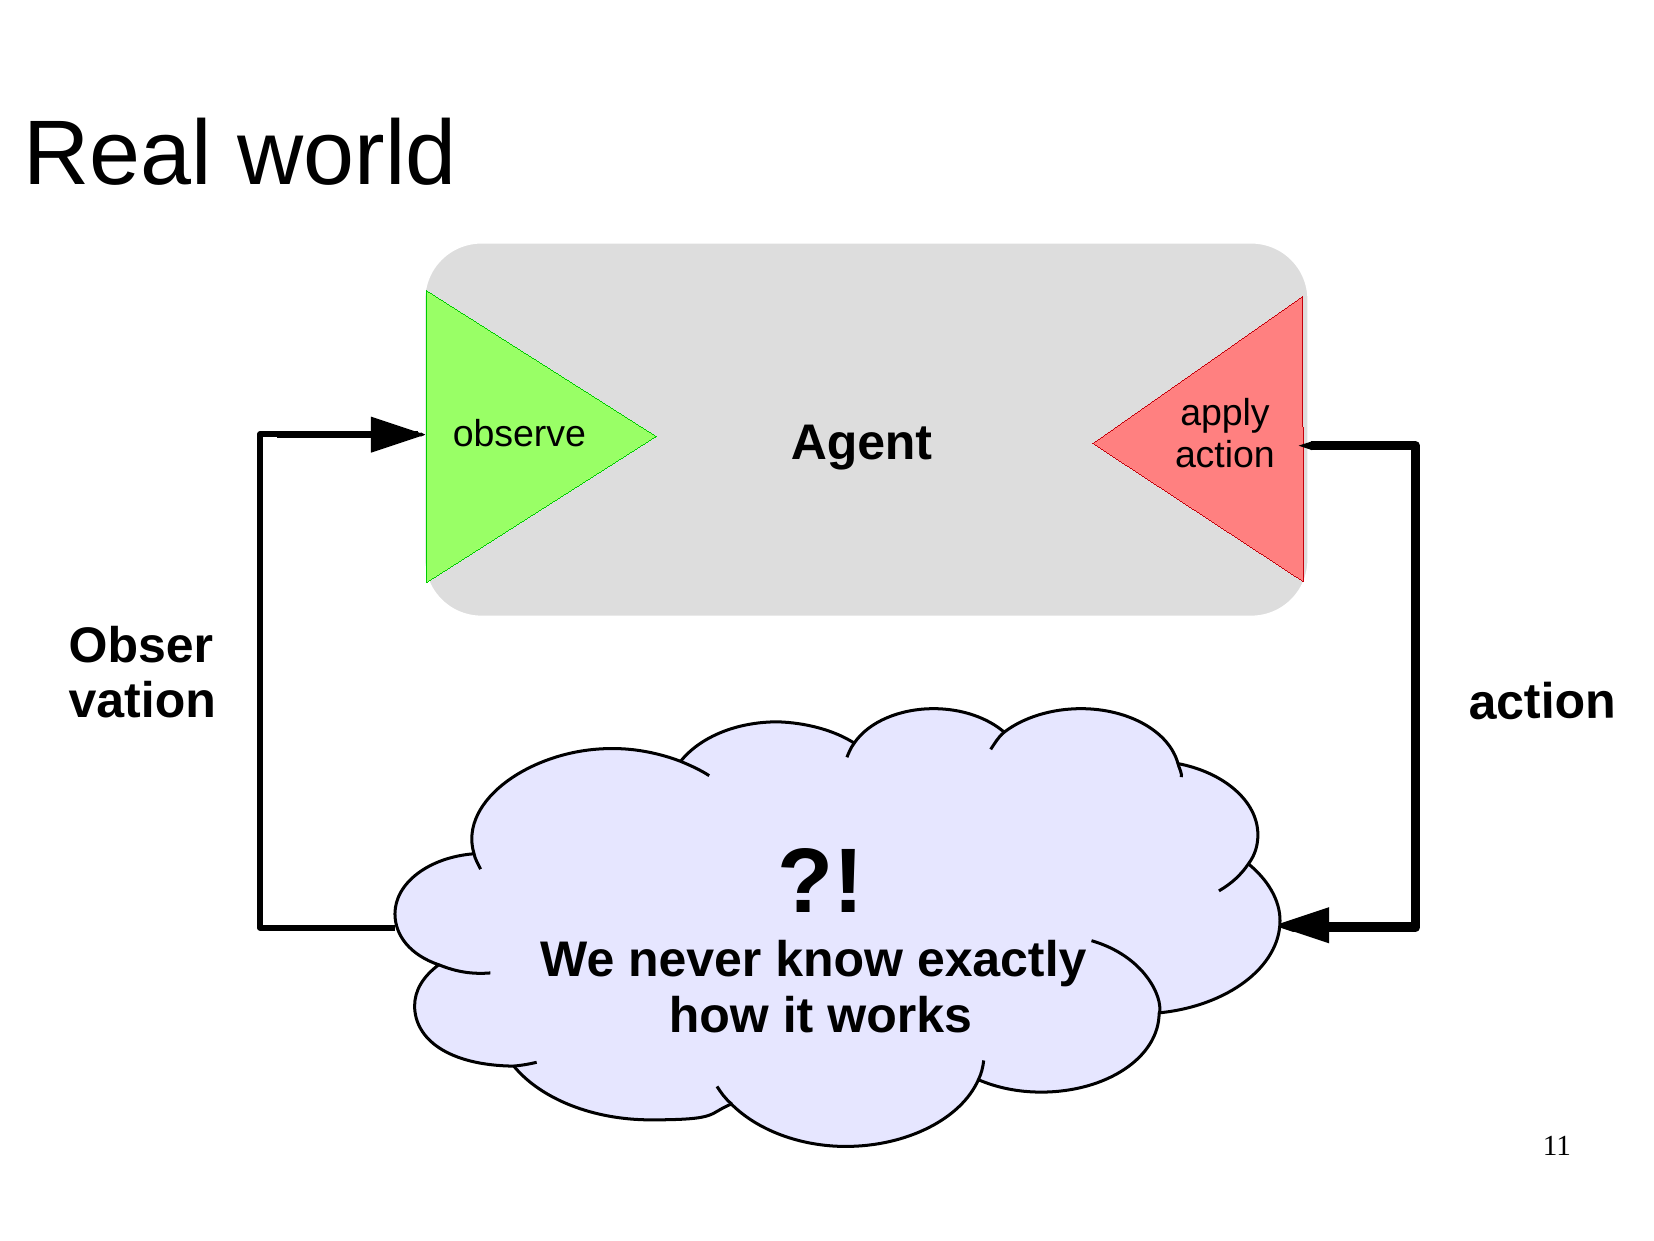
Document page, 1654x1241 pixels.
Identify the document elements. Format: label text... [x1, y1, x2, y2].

text_box [394, 859, 445, 1052]
text_box [446, 1052, 1145, 1147]
text_box [416, 234, 1317, 625]
title Real world [23, 49, 1512, 257]
text_box ?! We never know exactly how it works [445, 821, 1196, 1052]
text_box [475, 708, 1281, 1006]
text_box Agent [685, 398, 1039, 488]
text_box observe [404, 396, 635, 472]
text_box apply action [1151, 375, 1299, 535]
text_box action [1444, 655, 1654, 748]
text_box Observation [45, 600, 241, 746]
